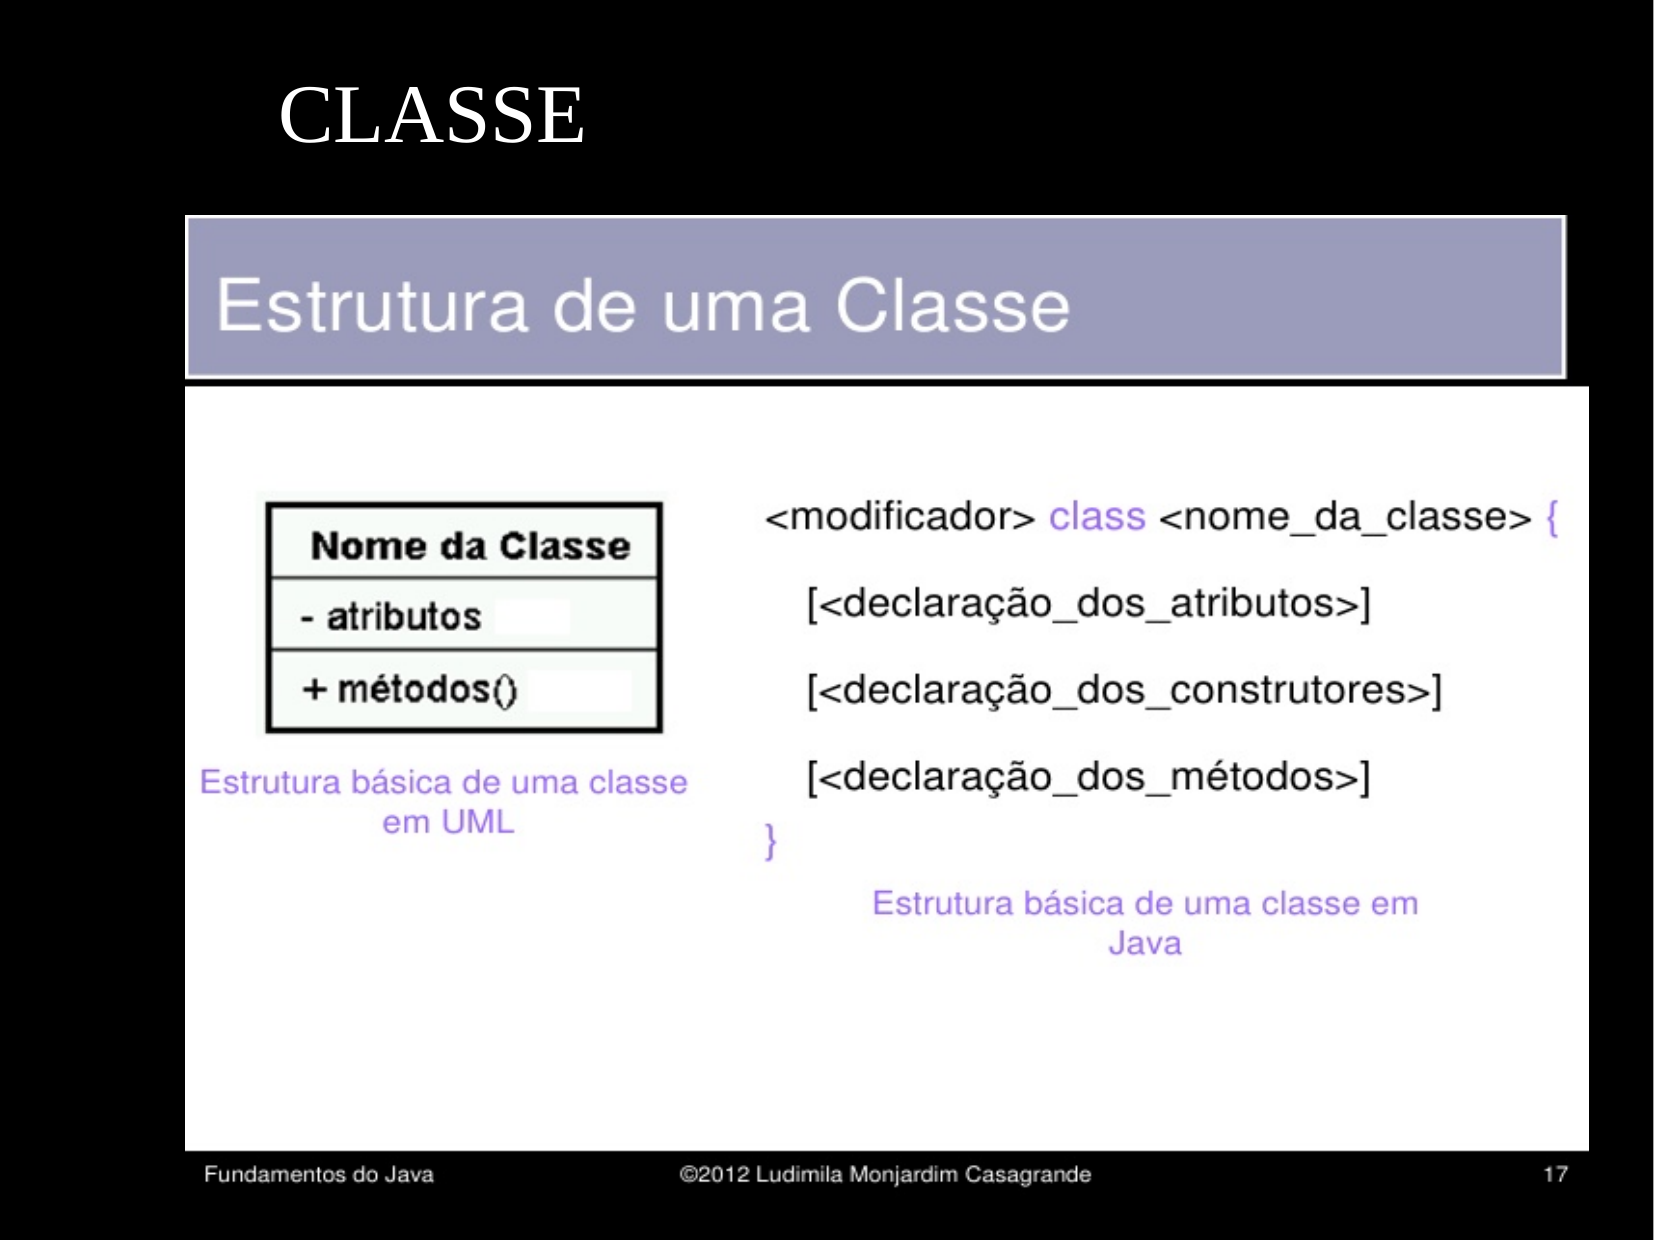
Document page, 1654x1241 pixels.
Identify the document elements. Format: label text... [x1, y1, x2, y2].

picture [185, 215, 1589, 1202]
text_box CLASSE [263, 60, 1391, 215]
